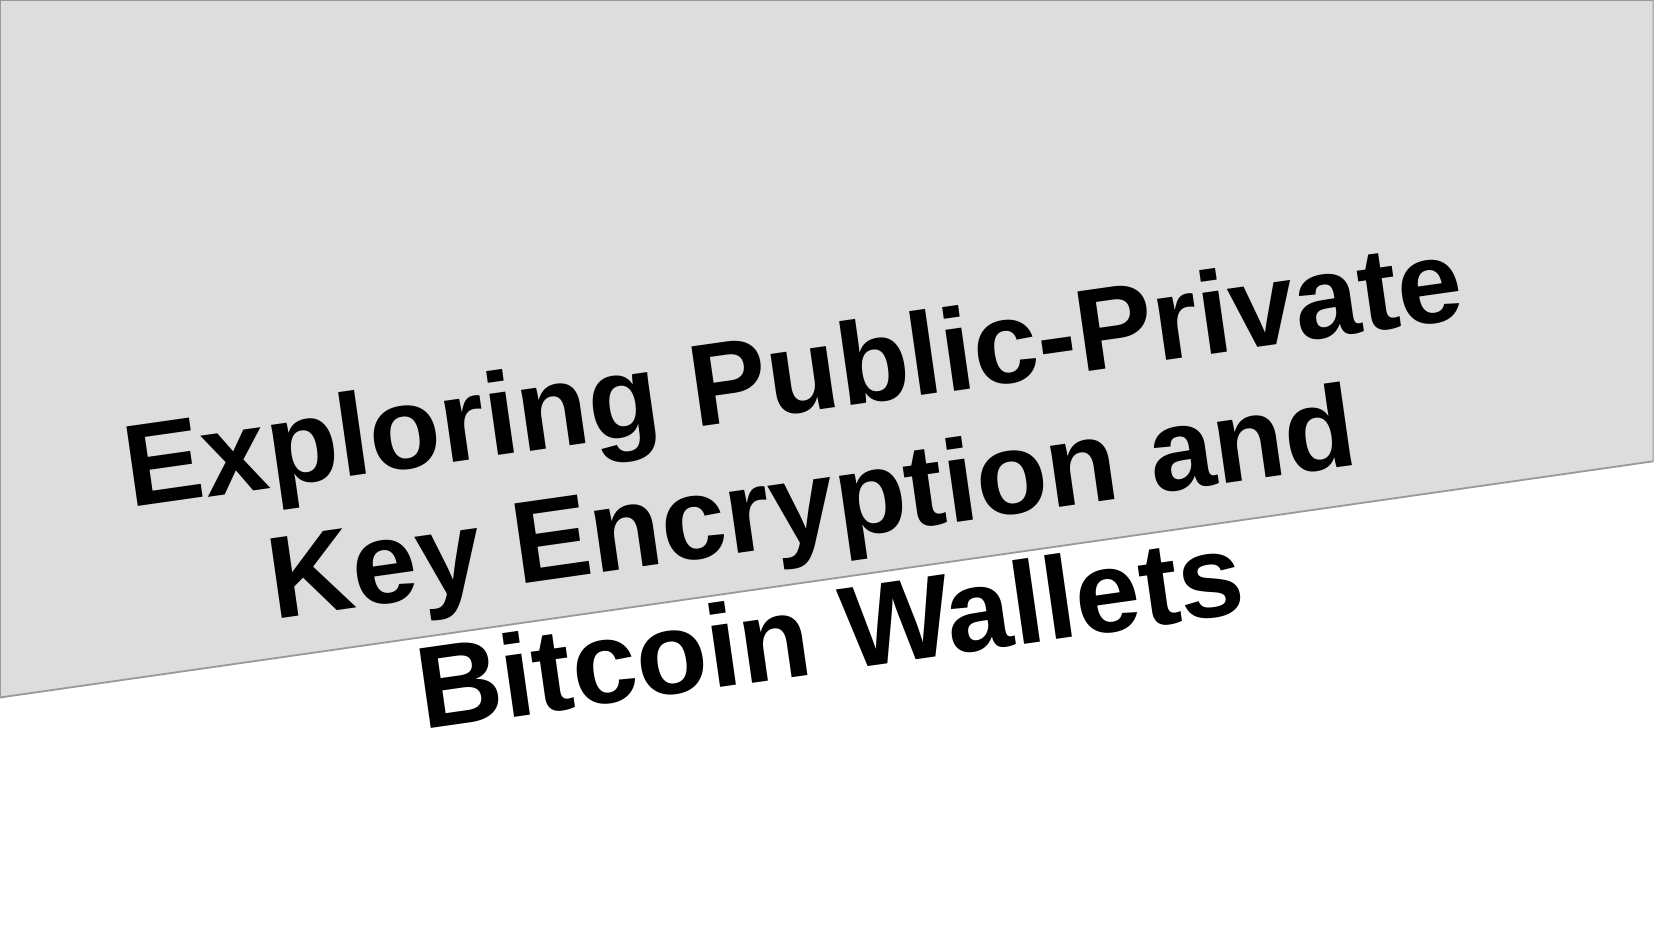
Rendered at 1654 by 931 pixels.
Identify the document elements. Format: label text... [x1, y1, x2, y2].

title Exploring Public-Private Key Encryption and Bitcoin Wallets [53, 203, 1571, 800]
text_box [100, 478, 1546, 782]
